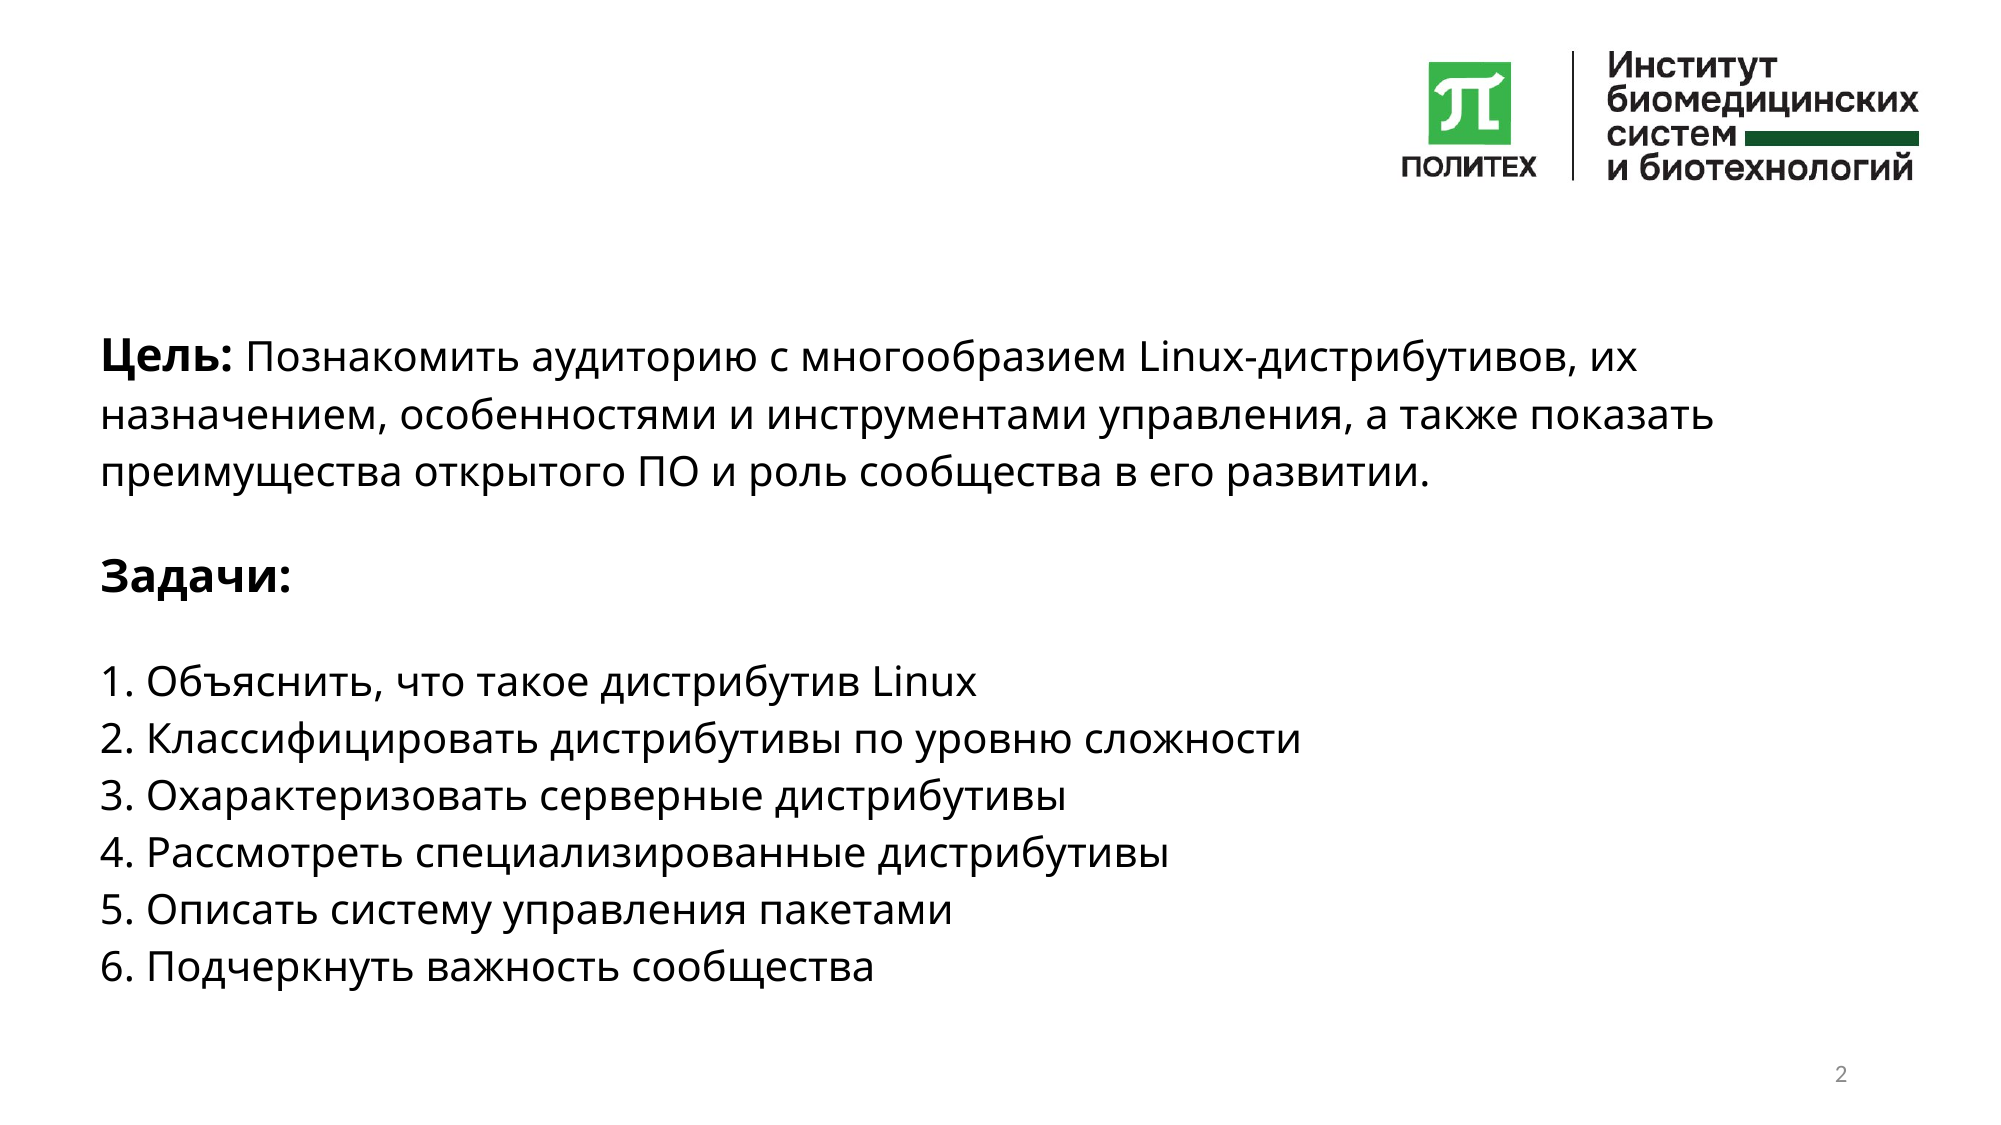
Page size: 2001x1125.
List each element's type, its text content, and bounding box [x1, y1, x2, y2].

subtitle Цель: Познакомить аудиторию с многообразием Linux-дистрибутивов, их назначением, особенностями и инструментами управления, а также показать преимущества открытого ПО и роль сообщества в его развитии. Задачи: 1. Объяснить, что такое дистрибутив Linux 2. Классифицировать дистрибутивы по уровню сложности 3. Охарактеризовать серверные дистрибутивы 4. Рассмотреть специализированные дистрибутивы 5. Описать систему управления пакетами 6. Подчеркнуть важность сообщества [99, 321, 1900, 975]
picture [1361, 29, 1949, 213]
